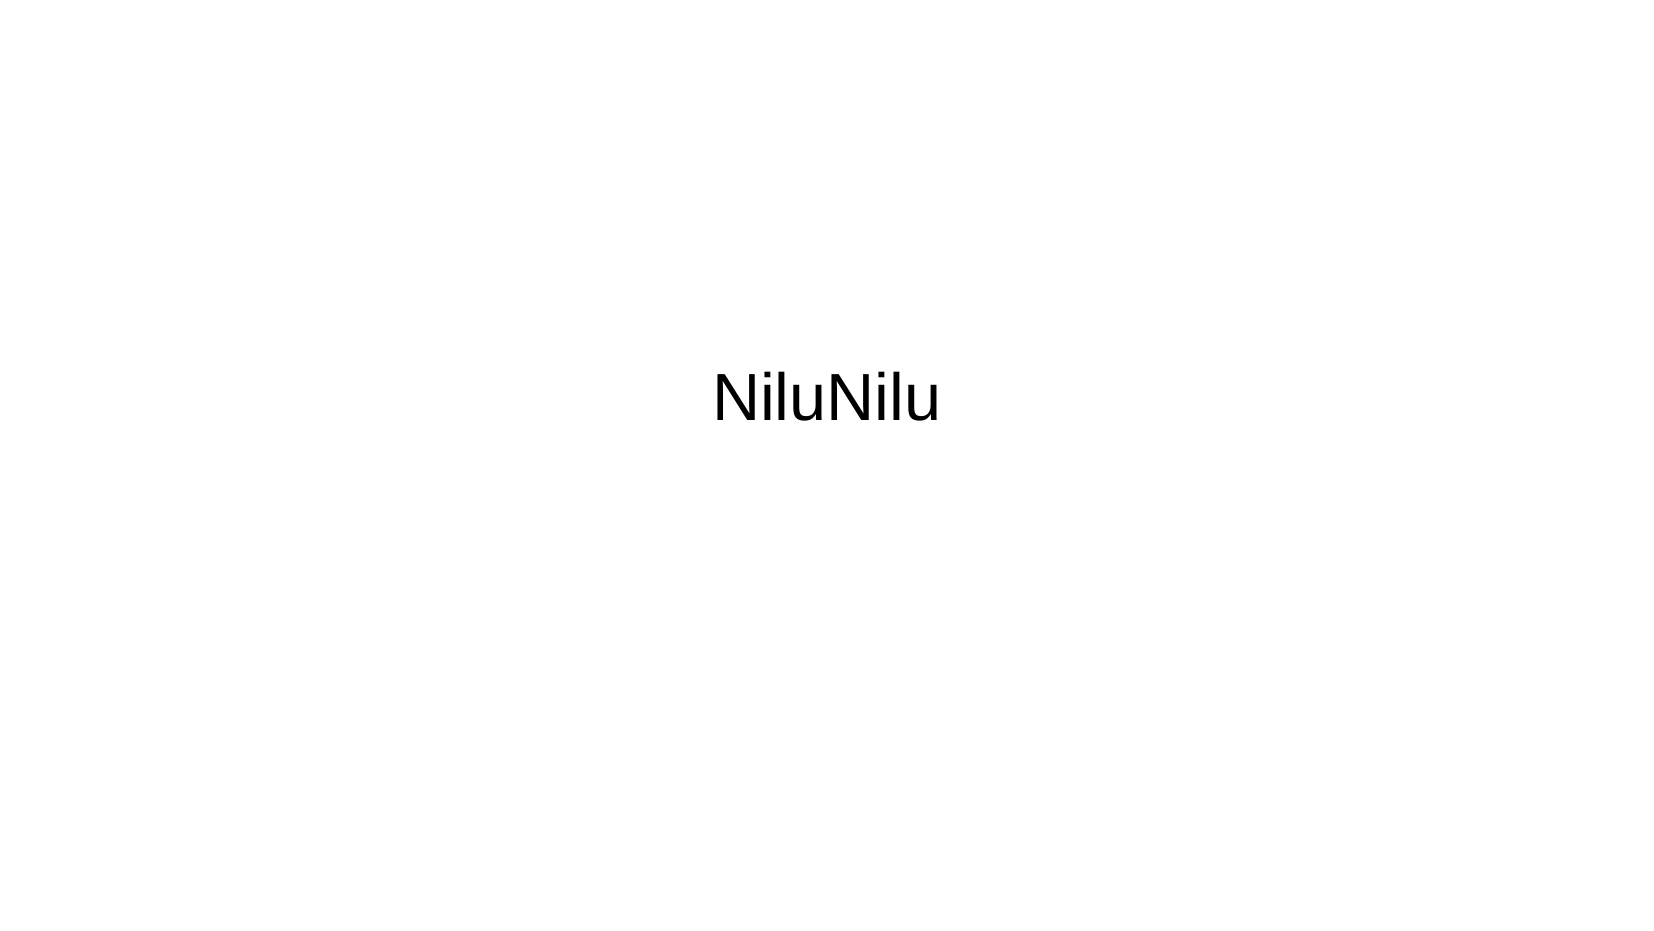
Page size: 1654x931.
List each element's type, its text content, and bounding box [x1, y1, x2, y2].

subtitle NiluNilu [82, 37, 1571, 757]
